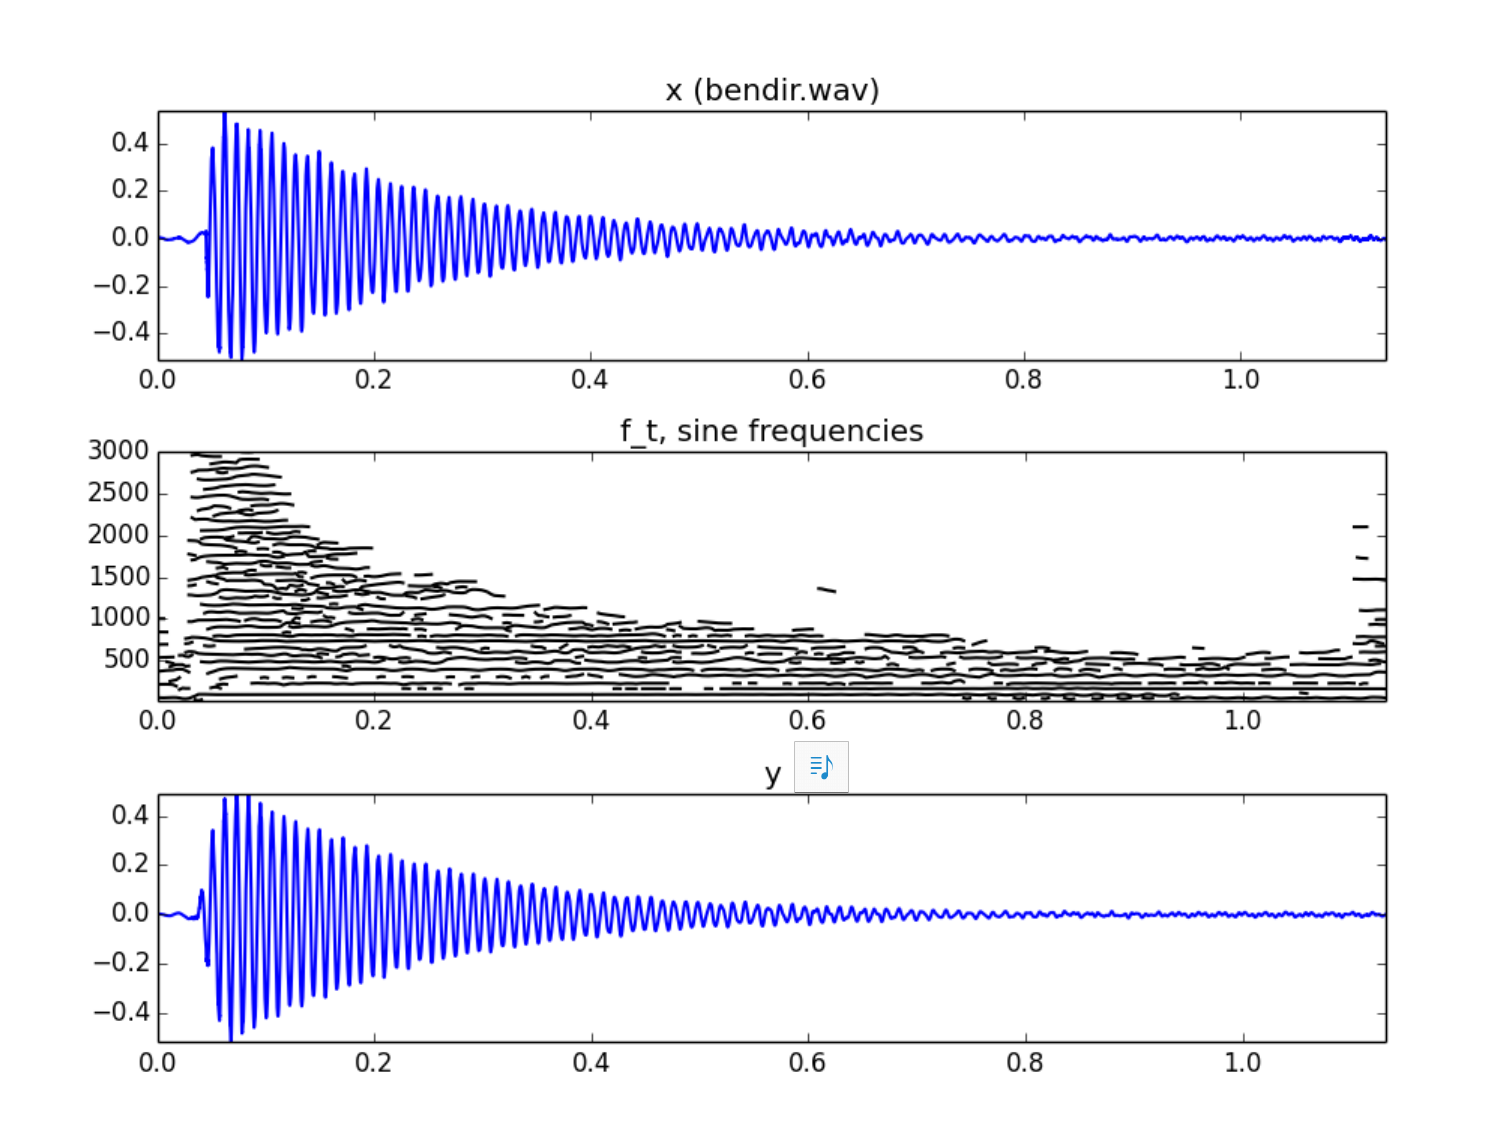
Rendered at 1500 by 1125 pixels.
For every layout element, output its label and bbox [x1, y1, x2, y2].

picture [62, 51, 1413, 1102]
text_box [794, 740, 850, 794]
